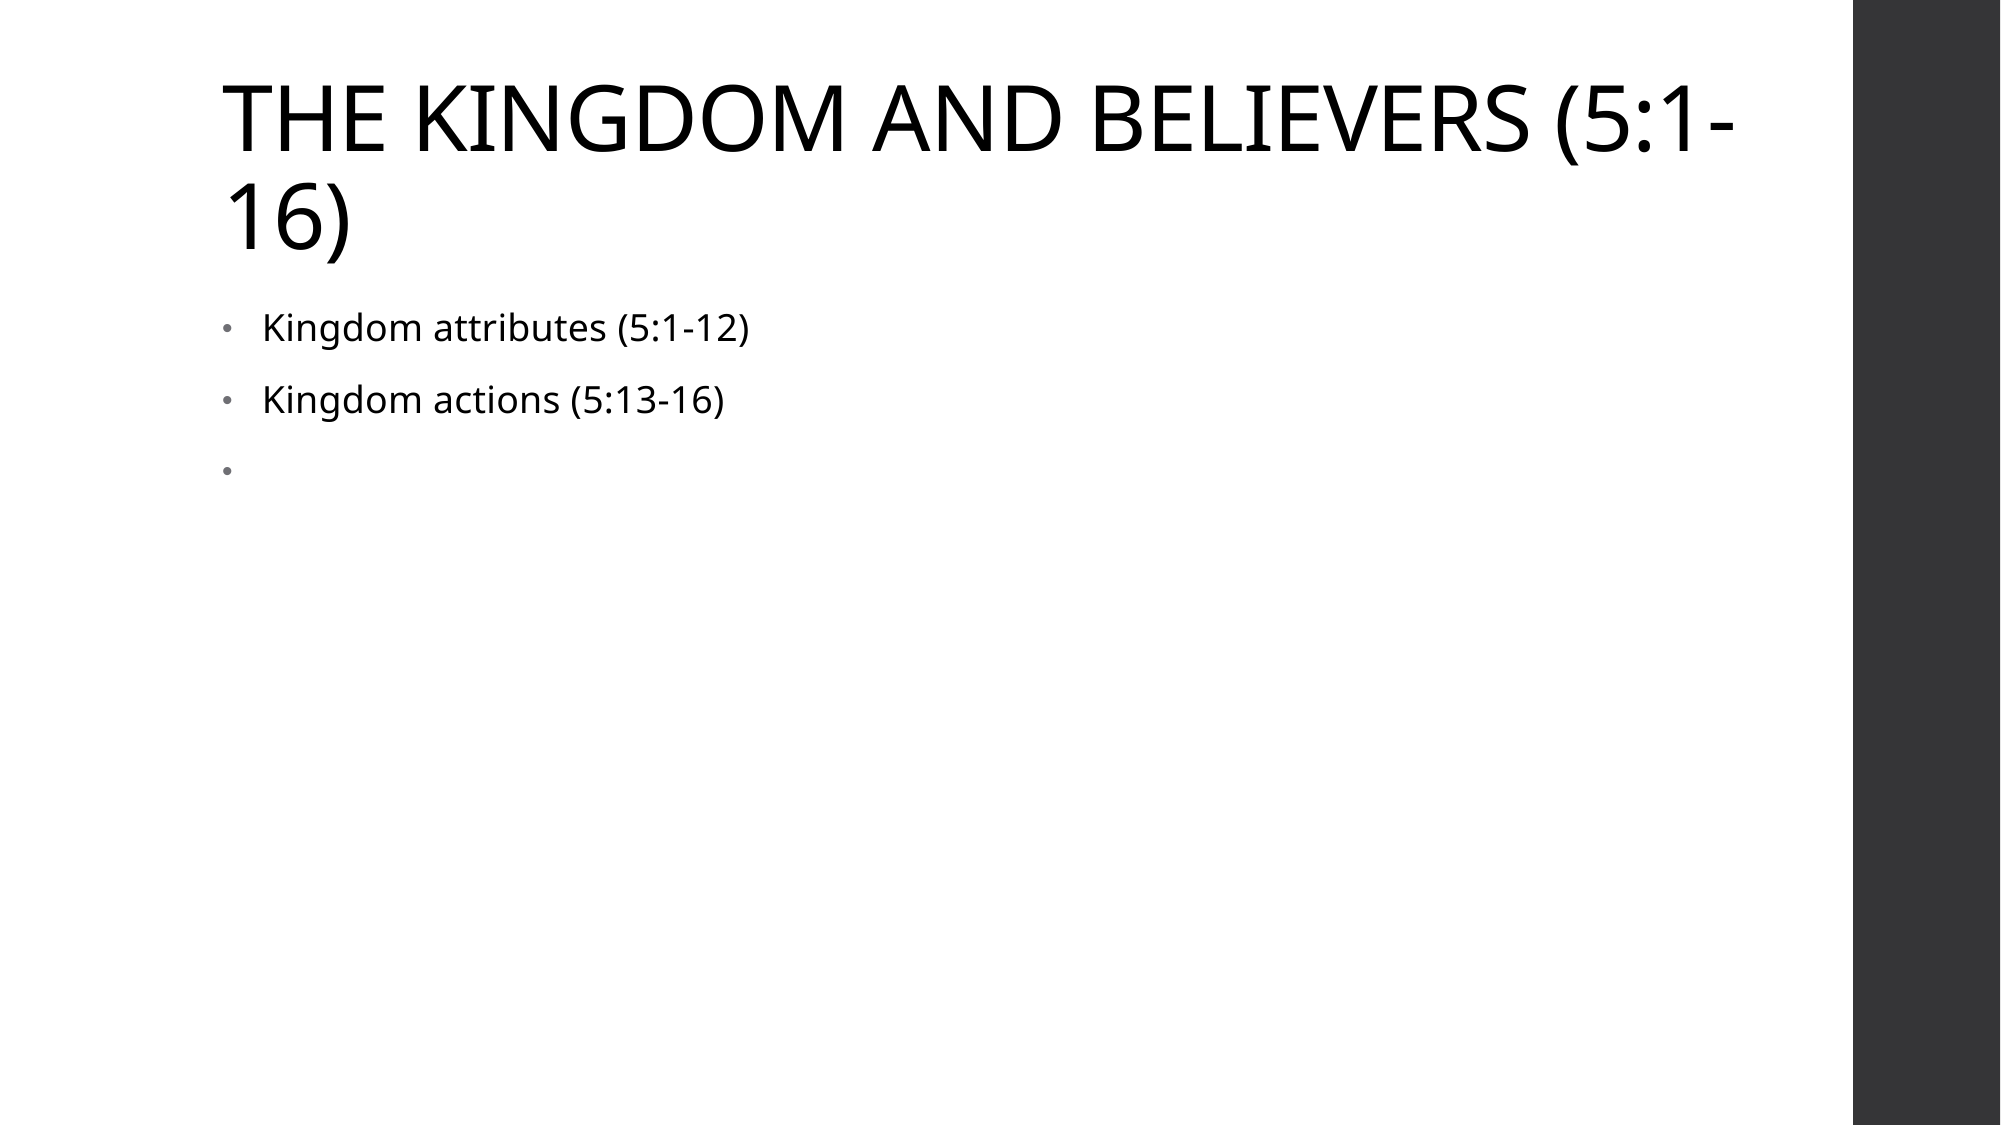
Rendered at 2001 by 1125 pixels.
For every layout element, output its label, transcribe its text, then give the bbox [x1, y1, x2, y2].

title THE KINGDOM AND BELIEVERS (5:1-16) [206, 60, 1797, 278]
list Kingdom attributes (5:1-12) Kingdom actions (5:13-16) [206, 299, 1617, 1014]
